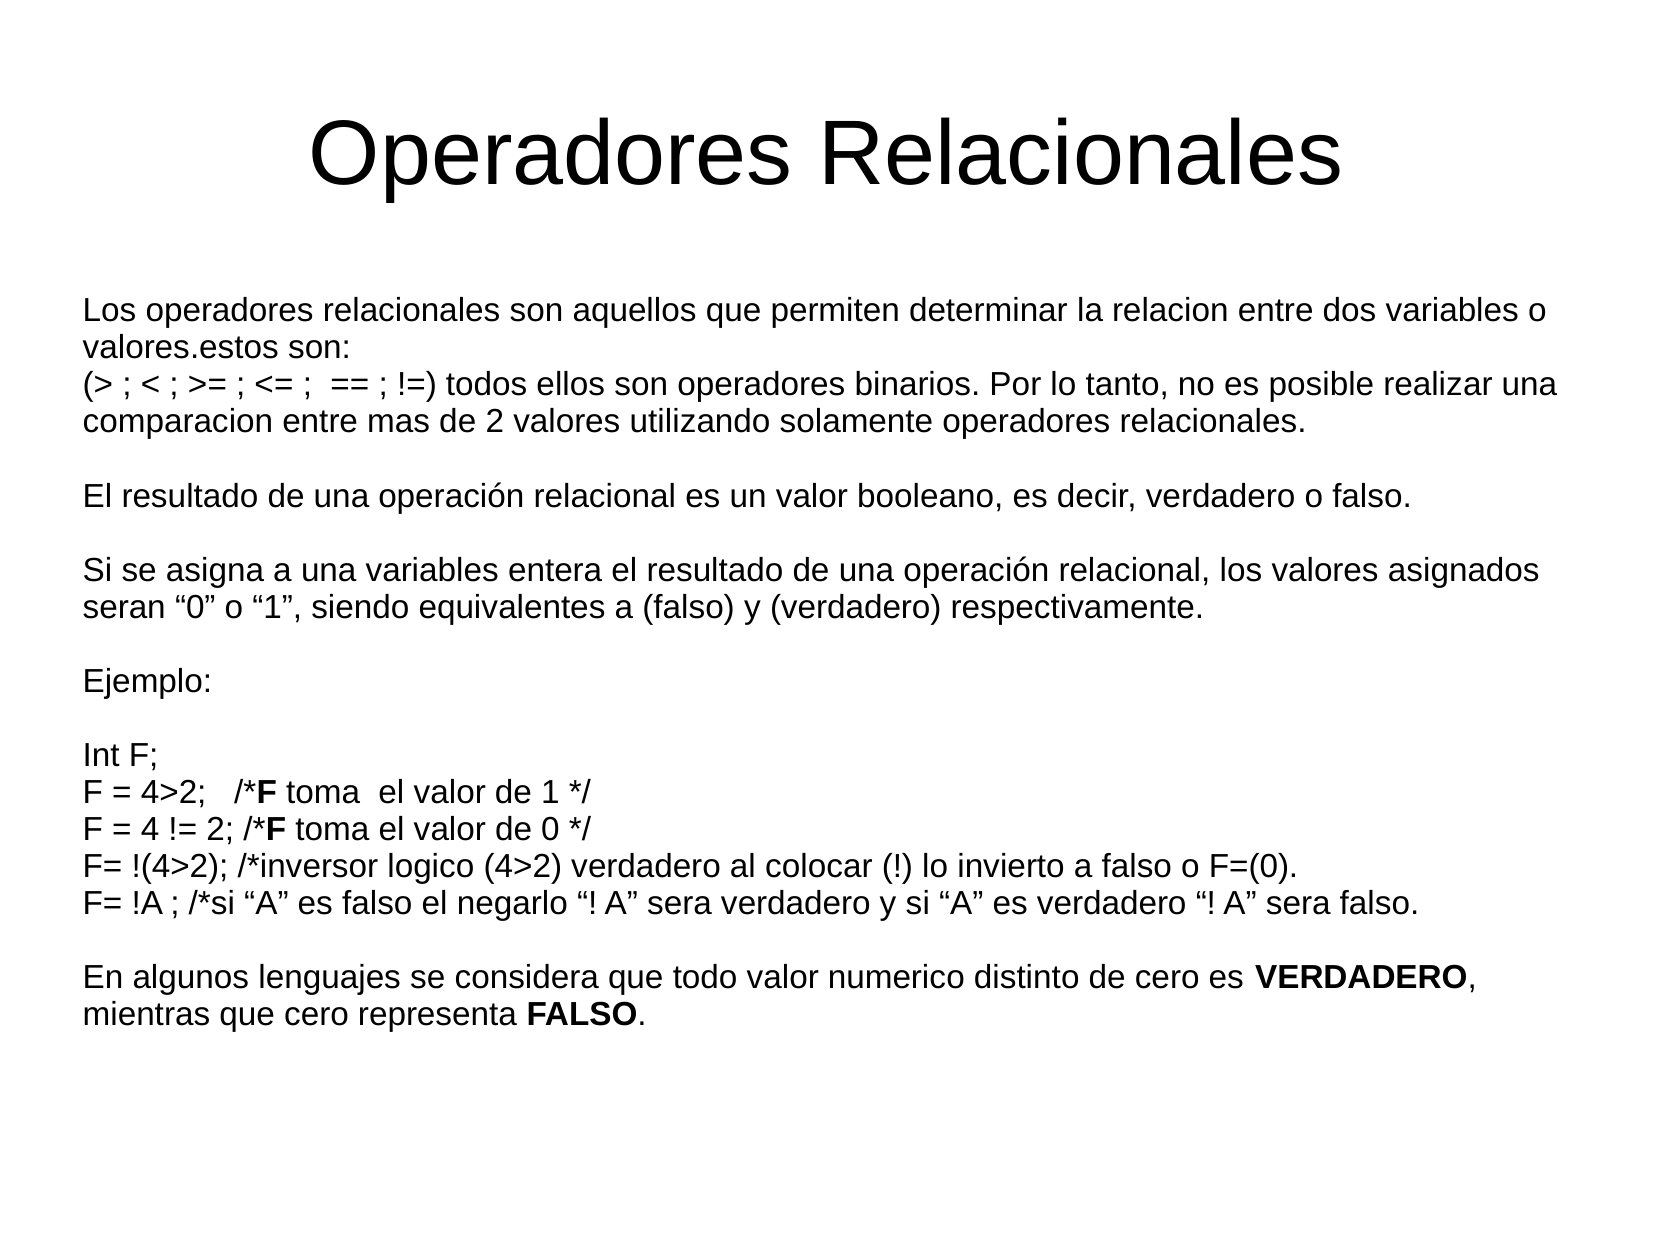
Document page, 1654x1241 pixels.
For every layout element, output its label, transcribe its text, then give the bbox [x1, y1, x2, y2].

title Operadores Relacionales [82, 49, 1571, 257]
subtitle Los operadores relacionales son aquellos que permiten determinar la relacion entre dos variables o valores.estos son: (> ; < ; >= ; <= ; == ; !=) todos ellos son operadores binarios. Por lo tanto, no es posible realizar una comparacion entre mas de 2 valores utilizando solamente operadores relacionales. El resultado de una operación relacional es un valor booleano, es decir, verdadero o falso. Si se asigna a una variables entera el resultado de una operación relacional, los valores asignados seran “0” o “1”, siendo equivalentes a (falso) y (verdadero) respectivamente. Ejemplo: Int F; F = 4>2; /*F toma el valor de 1 */ F = 4 != 2; /*F toma el valor de 0 */ F= !(4>2); /*inversor logico (4>2) verdadero al colocar (!) lo invierto a falso o F=(0). F= !A ; /*si “A” es falso el negarlo “! A” sera verdadero y si “A” es verdadero “! A” sera falso. En algunos lenguajes se considera que todo valor numerico distinto de cero es VERDADERO, mientras que cero representa FALSO. [82, 287, 1571, 1112]
